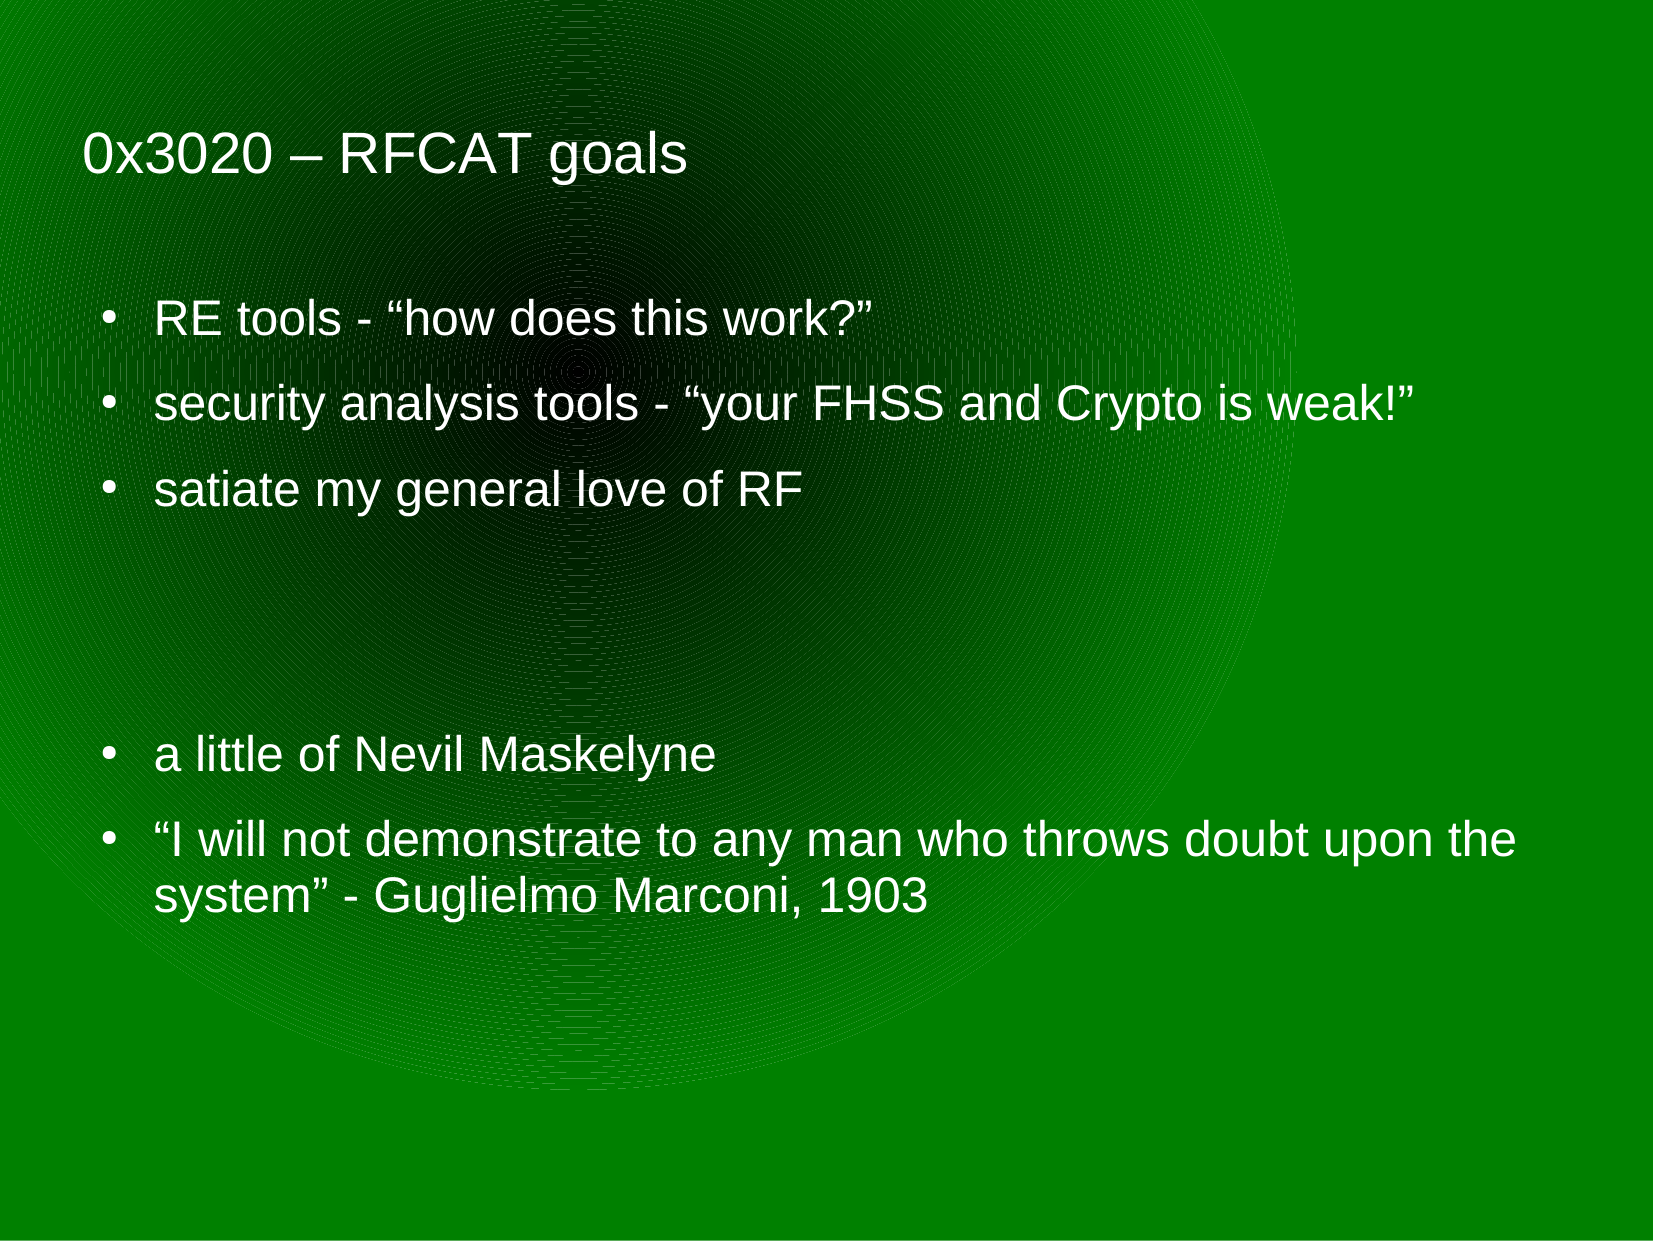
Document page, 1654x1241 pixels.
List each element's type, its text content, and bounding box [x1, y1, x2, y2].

list RE tools - “how does this work?” security analysis tools - “your FHSS and Crypto is weak!” satiate my general love of RF a little of Nevil Maskelyne “I will not demonstrate to any man who throws doubt upon the system” - Guglielmo Marconi, 1903 [82, 290, 1571, 1109]
title 0x3020 – RFCAT goals [82, 49, 1571, 257]
